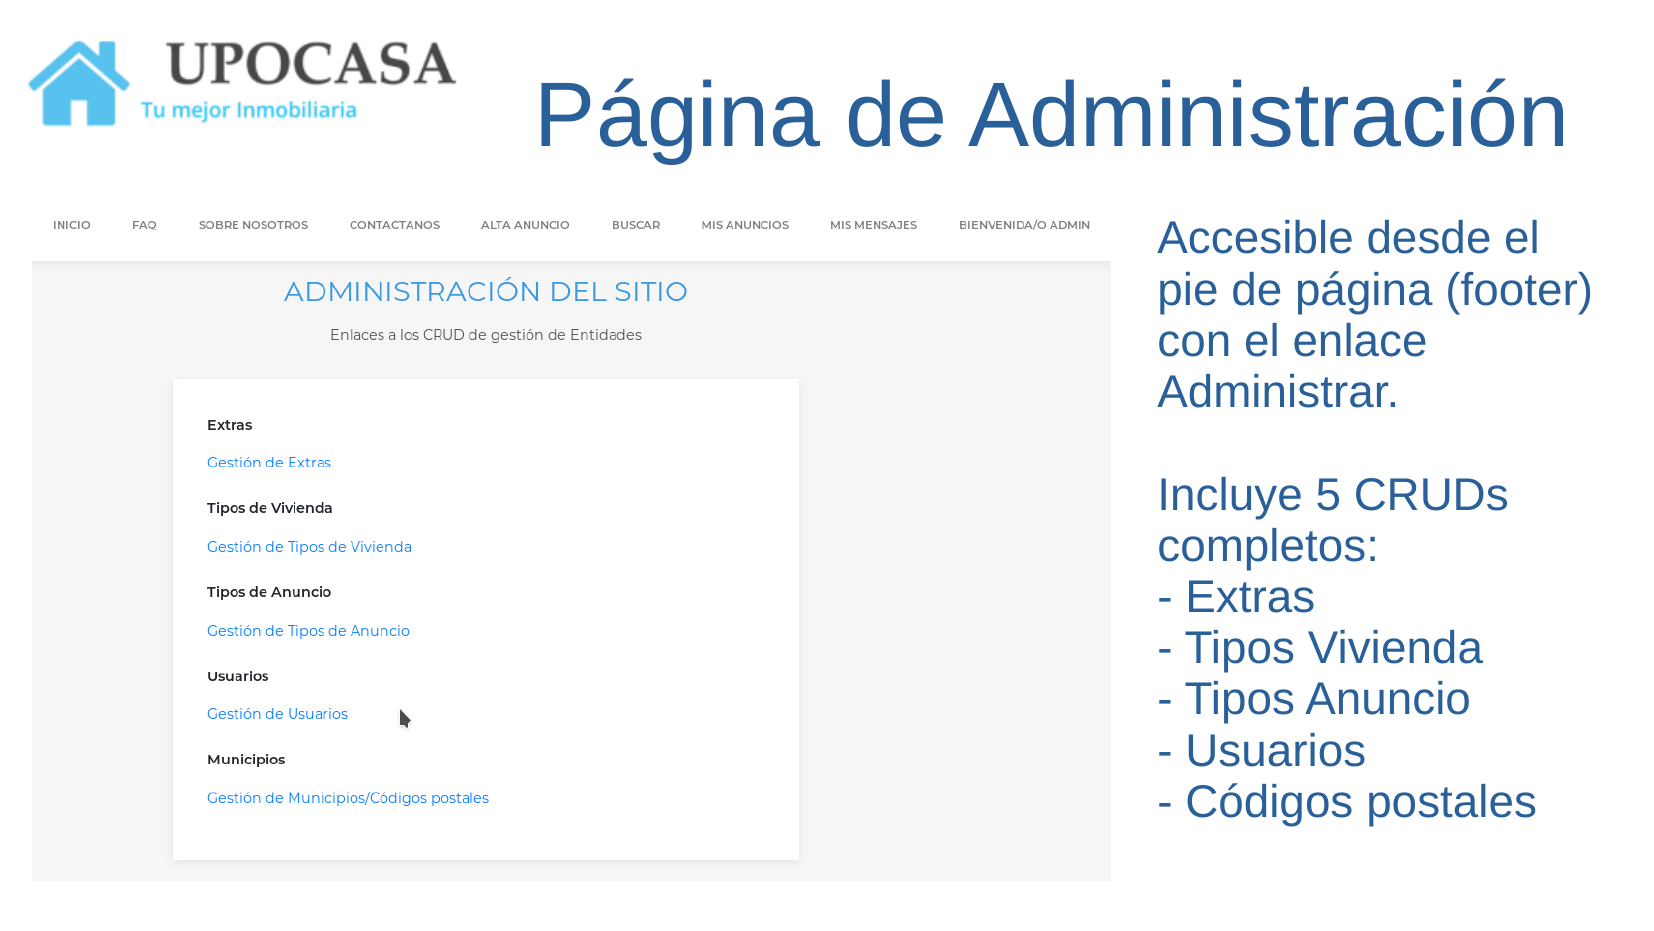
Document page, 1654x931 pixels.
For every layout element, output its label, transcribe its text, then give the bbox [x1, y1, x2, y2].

picture [0, 0, 508, 160]
title Accesible desde el pie de página (footer) con el enlace Administrar. Incluye 5 CRUDs completos: - Extras - Tipos Vivienda - Tipos Anuncio - Usuarios - Códigos postales [1157, 200, 1606, 839]
title Página de Administración [82, 37, 1571, 193]
picture [32, 200, 1111, 881]
